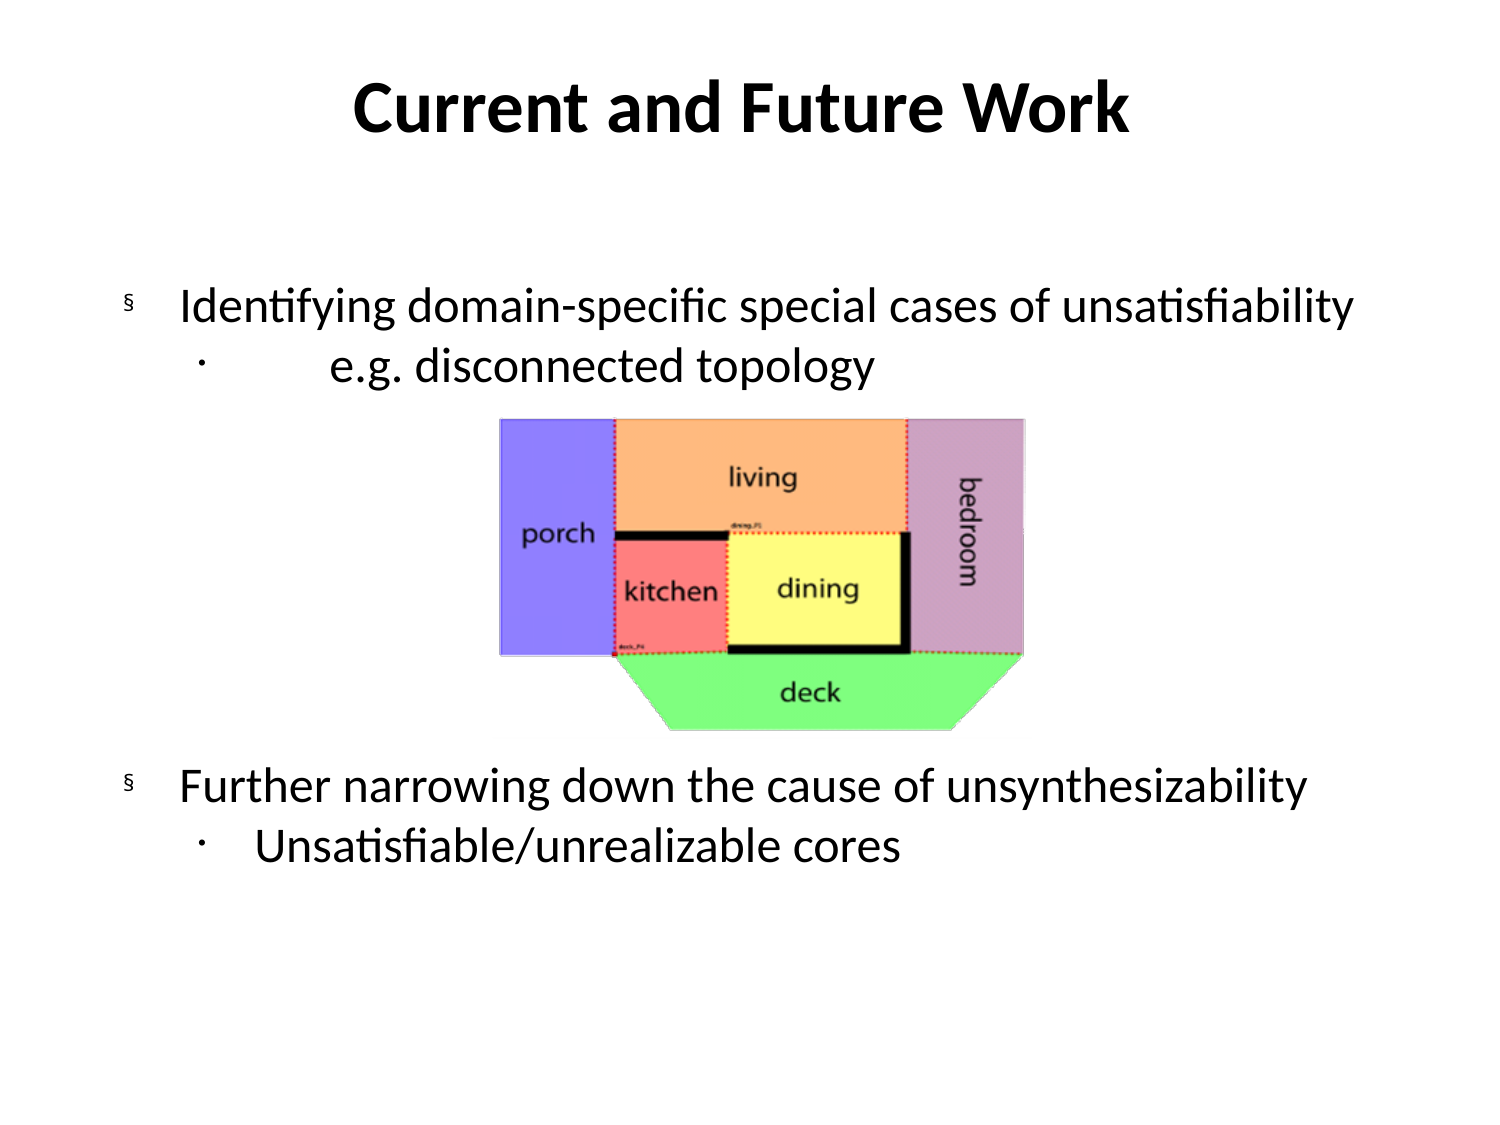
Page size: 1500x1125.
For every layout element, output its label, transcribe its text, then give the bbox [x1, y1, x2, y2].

picture [491, 411, 1034, 740]
text_box Current and Future Work [339, 49, 1146, 155]
text_box Identifying domain-specific special cases of unsatisfiability e.g. disconnected topology Further narrowing down the cause of unsynthesizability Unsatisfiable/unrealizable cores [108, 265, 1500, 1046]
